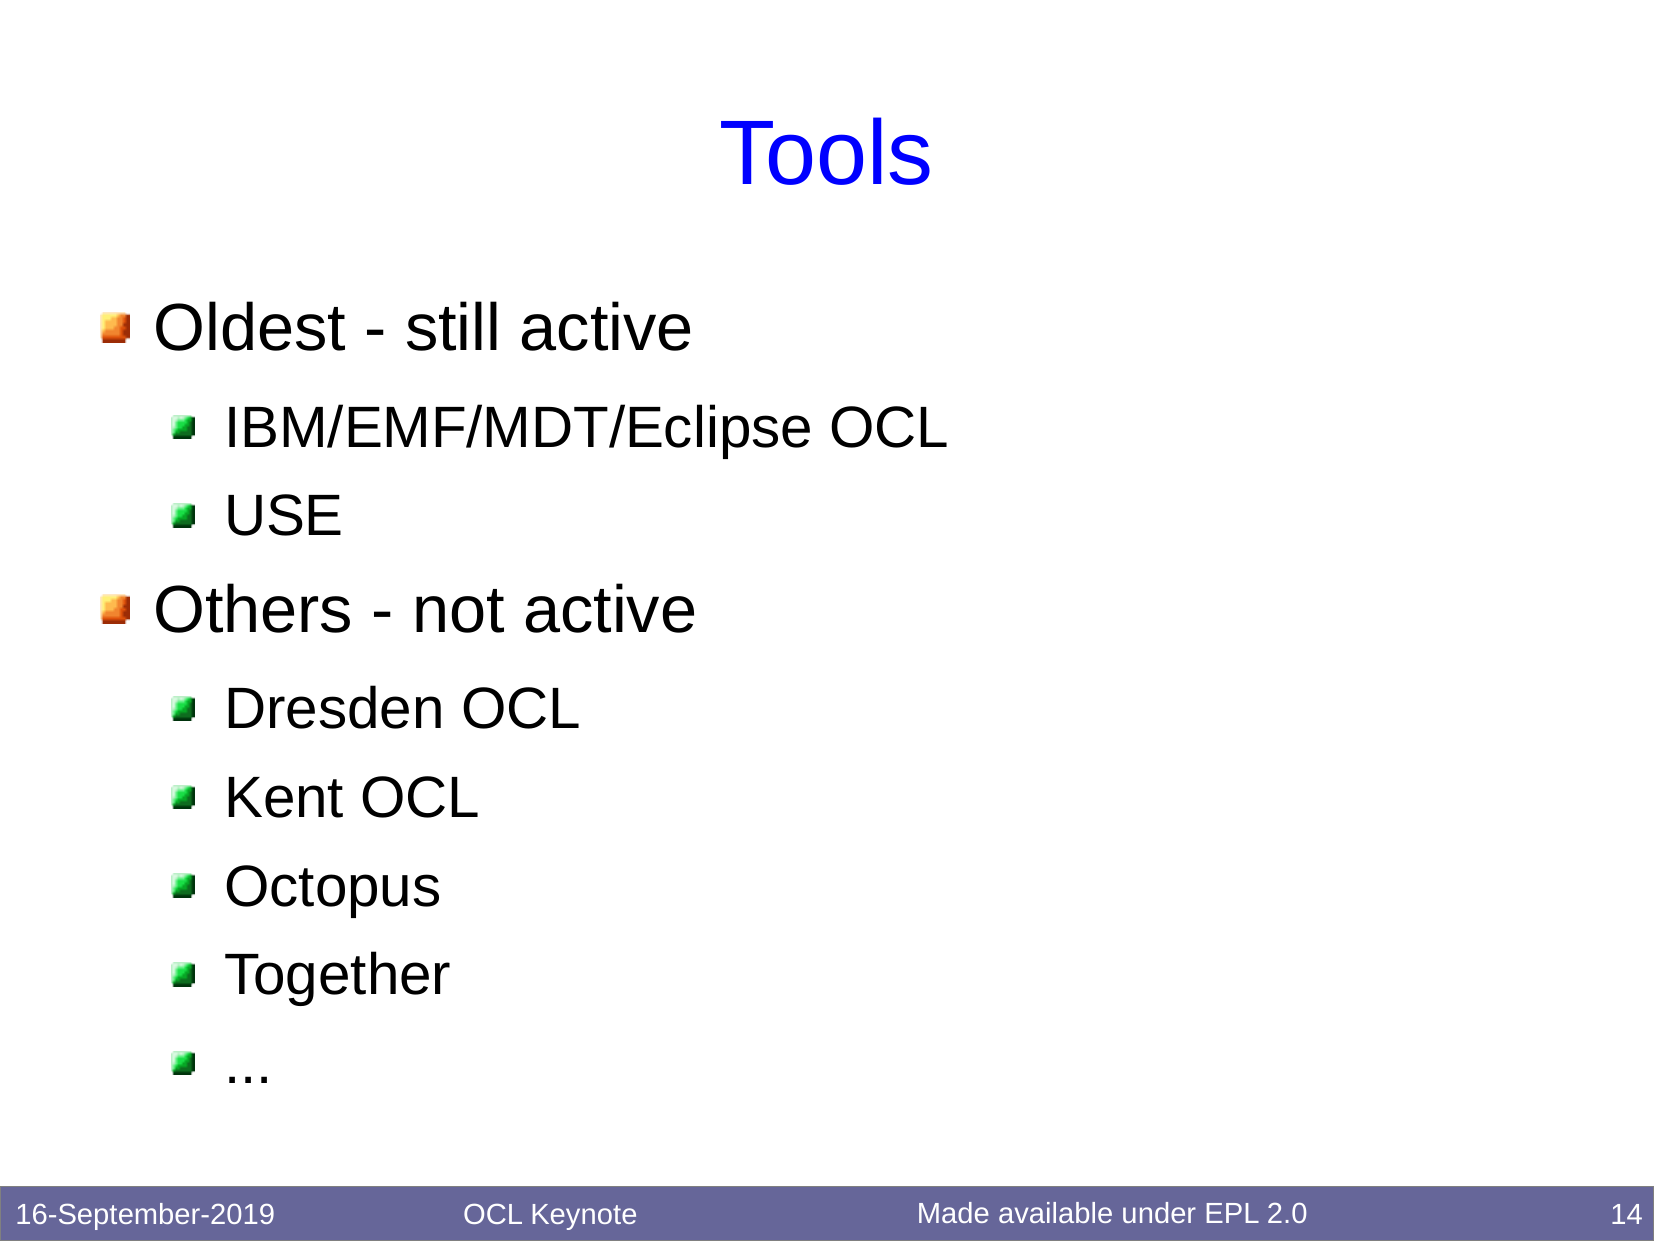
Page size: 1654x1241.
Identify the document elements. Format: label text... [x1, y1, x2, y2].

list Oldest - still active IBM/EMF/MDT/Eclipse OCL USE Others - not active Dresden OCL Kent OCL Octopus Together ... [82, 290, 1571, 1096]
title Tools [82, 49, 1571, 257]
